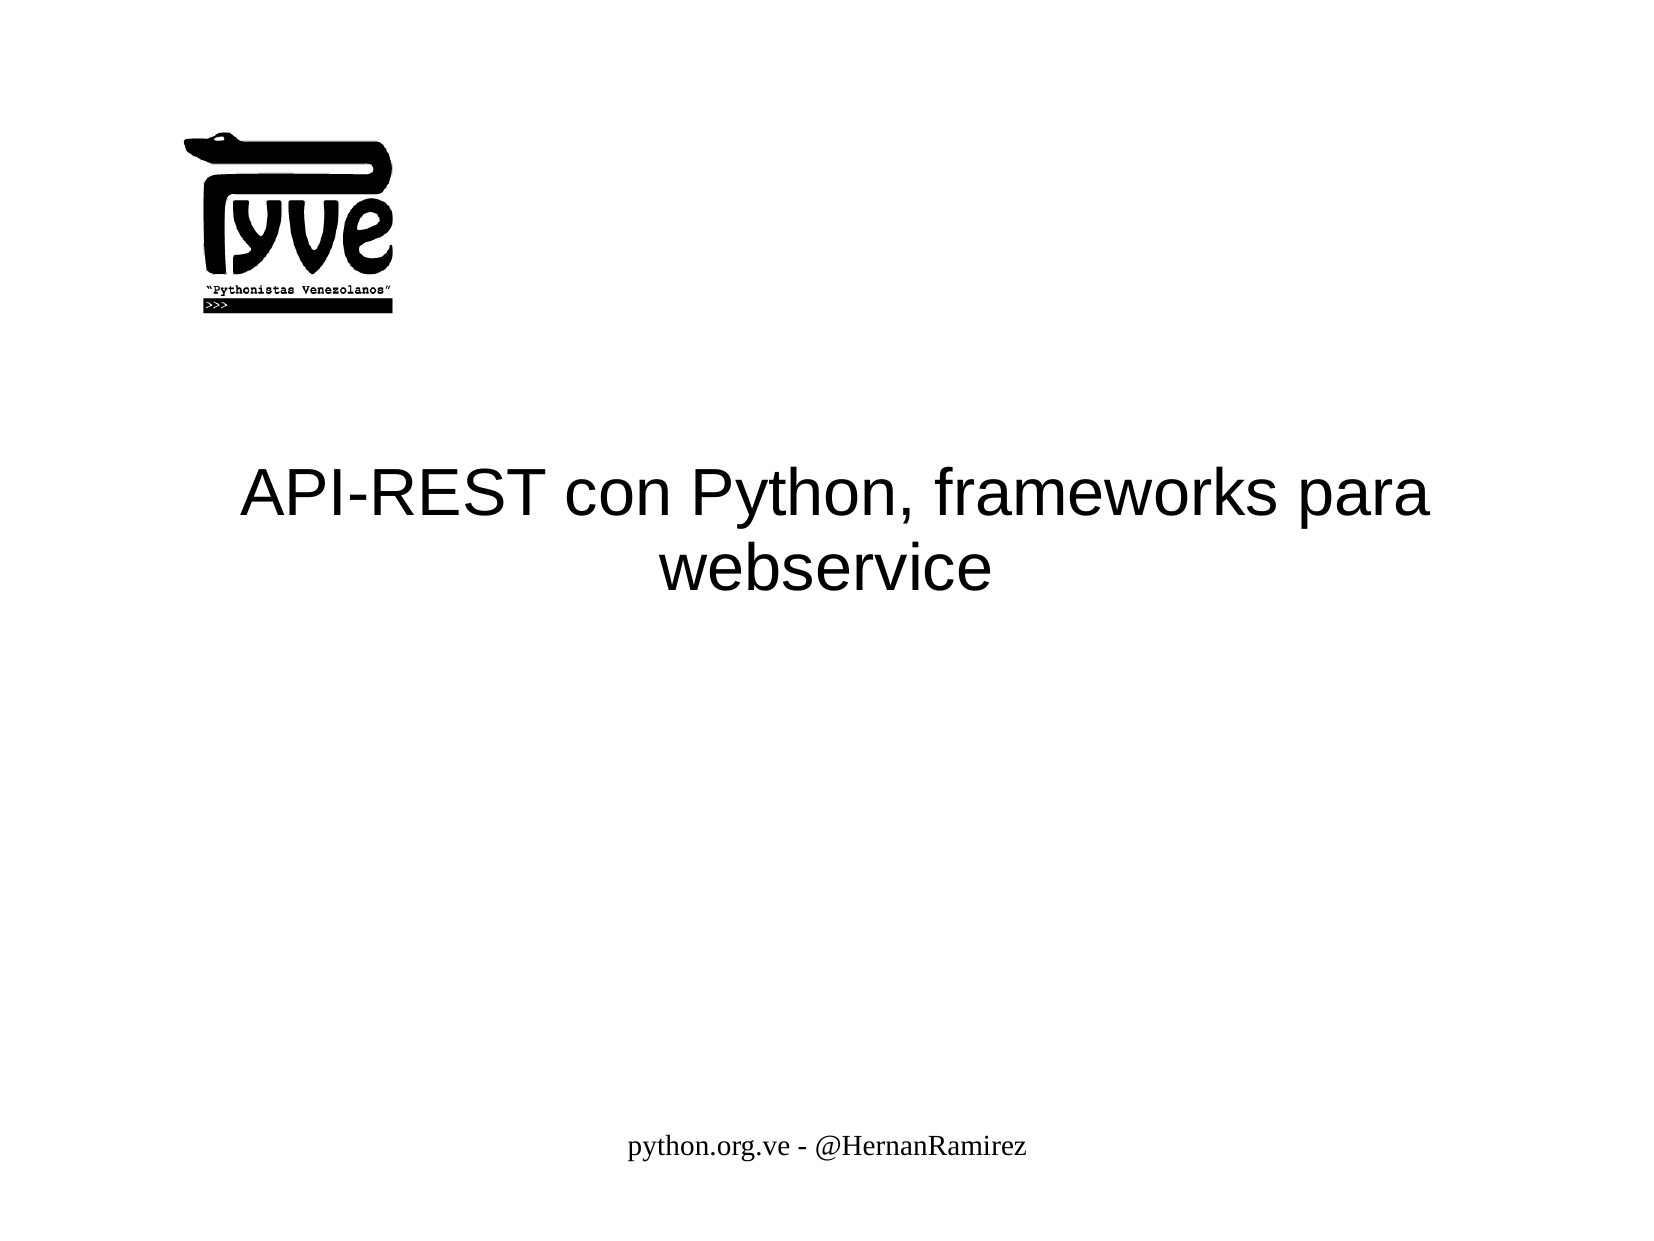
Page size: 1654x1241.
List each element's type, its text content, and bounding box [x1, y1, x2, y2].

picture [153, 120, 402, 331]
subtitle API-REST con Python, frameworks para webservice [82, 49, 1571, 1010]
